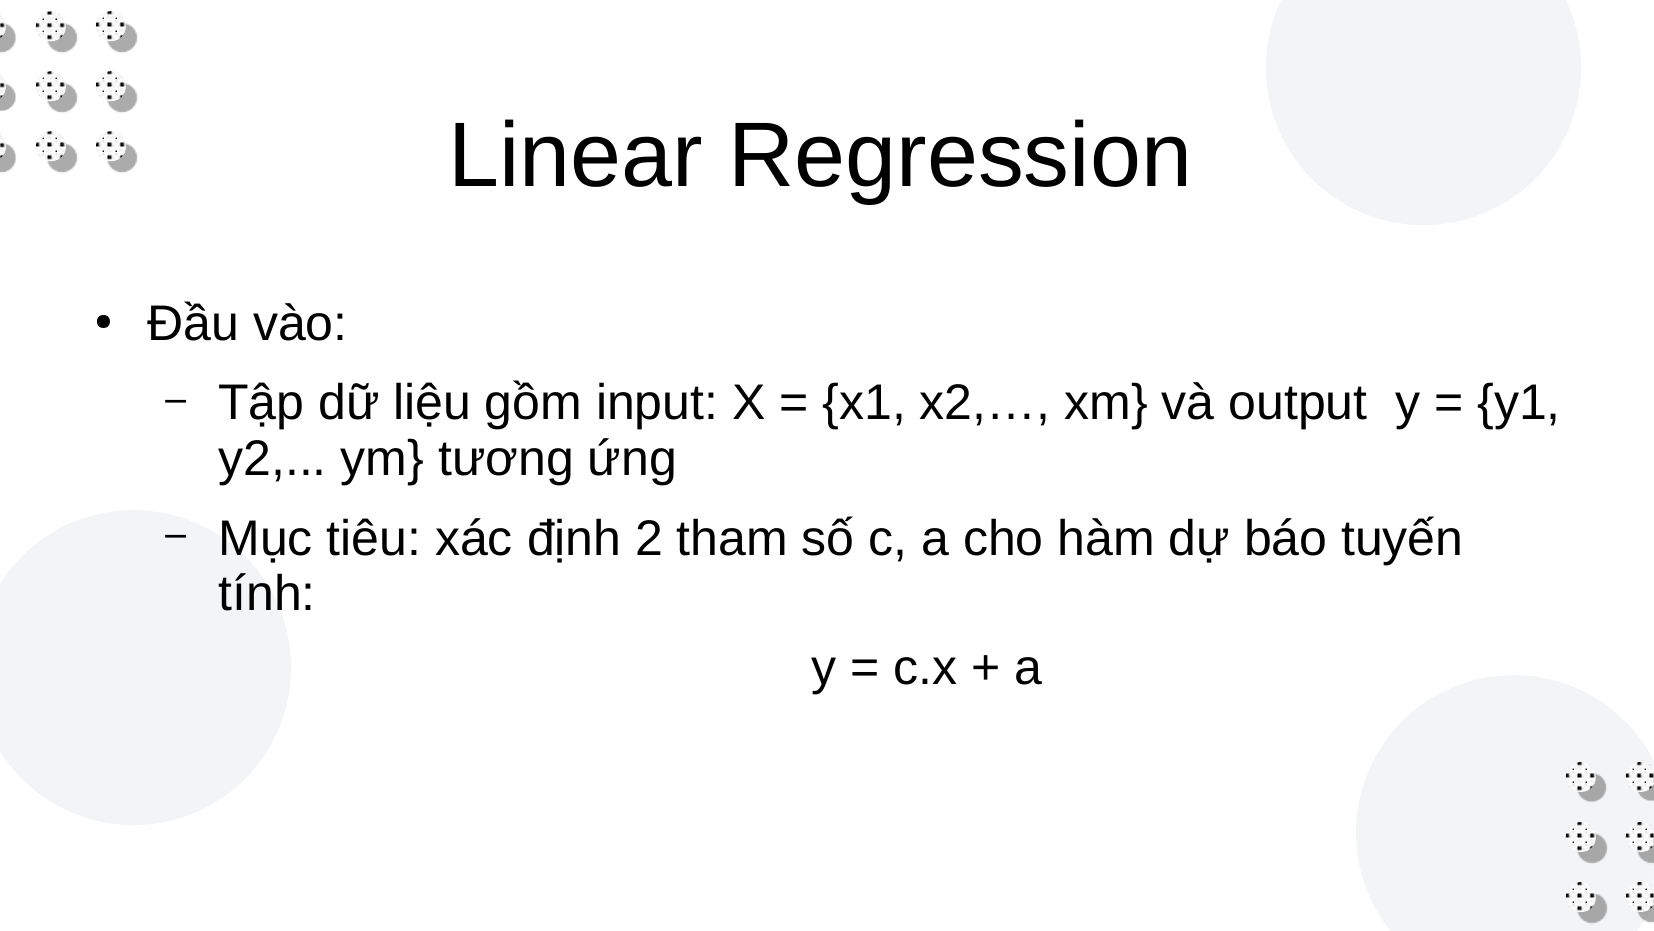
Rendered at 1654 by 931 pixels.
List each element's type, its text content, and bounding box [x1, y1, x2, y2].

picture [35, 71, 66, 102]
title Linear Regression [76, 76, 1565, 233]
picture [35, 131, 67, 162]
picture [1625, 881, 1654, 912]
picture [35, 11, 66, 42]
picture [1565, 761, 1596, 793]
picture [99, 71, 122, 76]
picture [1565, 882, 1596, 913]
picture [1565, 821, 1596, 853]
picture [0, 14, 6, 39]
picture [1625, 821, 1654, 853]
picture [95, 11, 126, 42]
picture [1625, 761, 1654, 792]
picture [0, 74, 6, 99]
picture [0, 134, 7, 159]
list Đầu vào: Tập dữ liệu gồm input: X = {x1, x2,…, xm} và output y = {y1, y2,... ym} tương ứng Mục tiêu: xác định 2 tham số c, a cho hàm dự báo tuyến tính: y = c.x + a [76, 295, 1565, 835]
